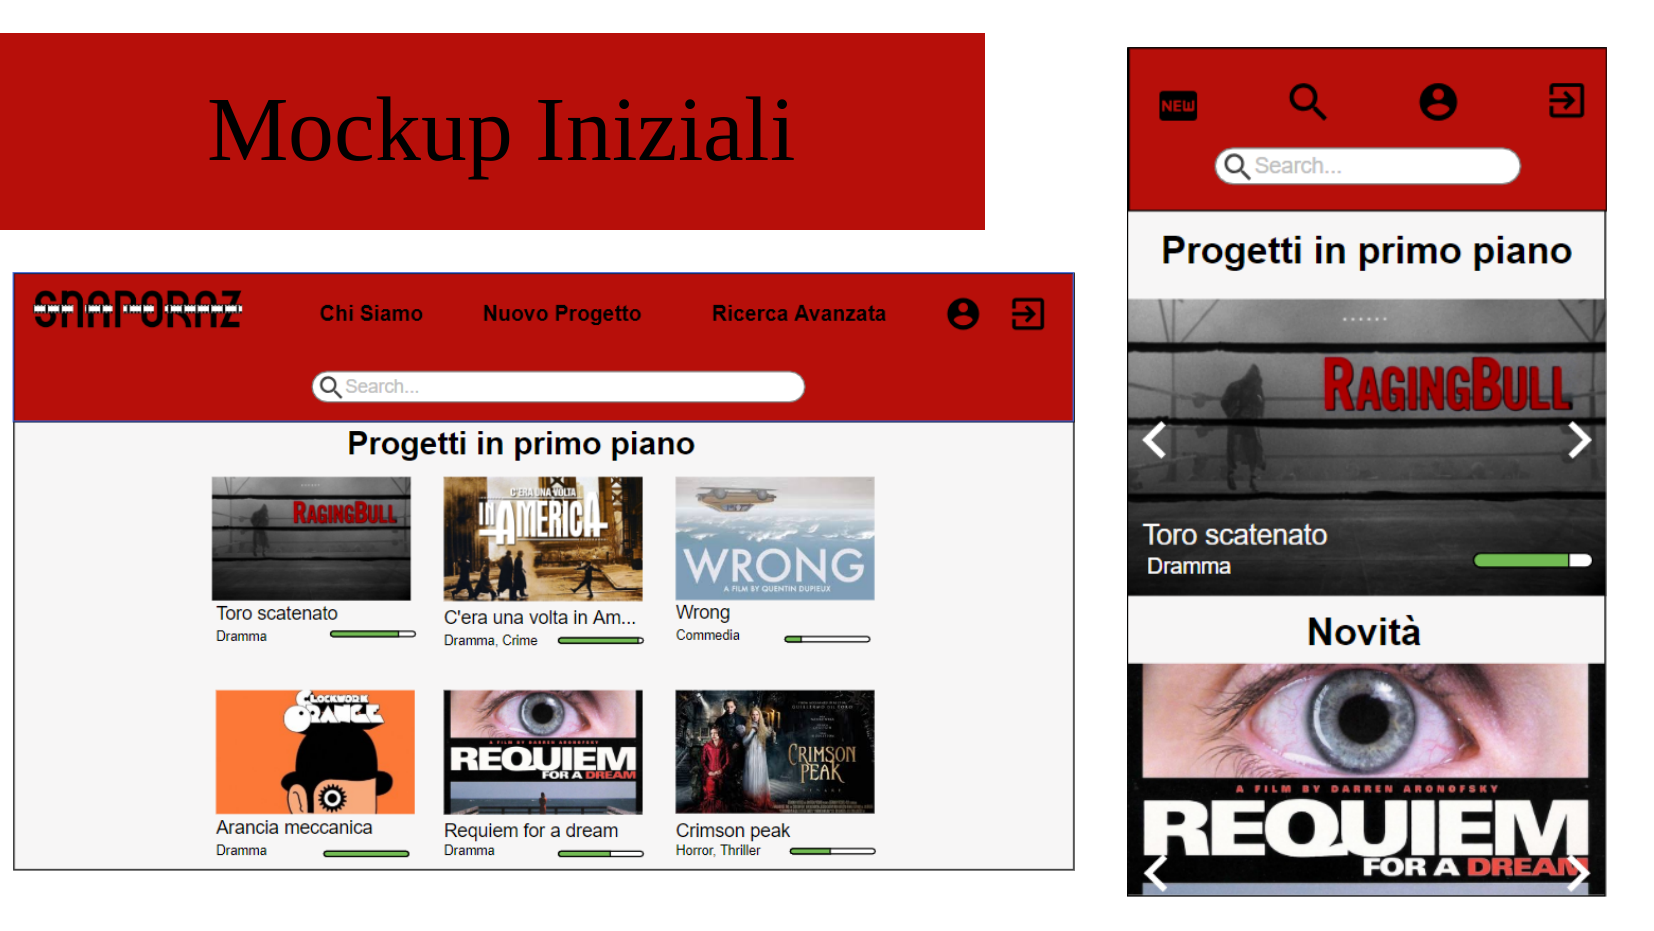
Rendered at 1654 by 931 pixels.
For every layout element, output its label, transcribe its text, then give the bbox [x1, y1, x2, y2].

picture [0, 0, 1654, 931]
title Mockup Iniziali [35, 27, 969, 231]
